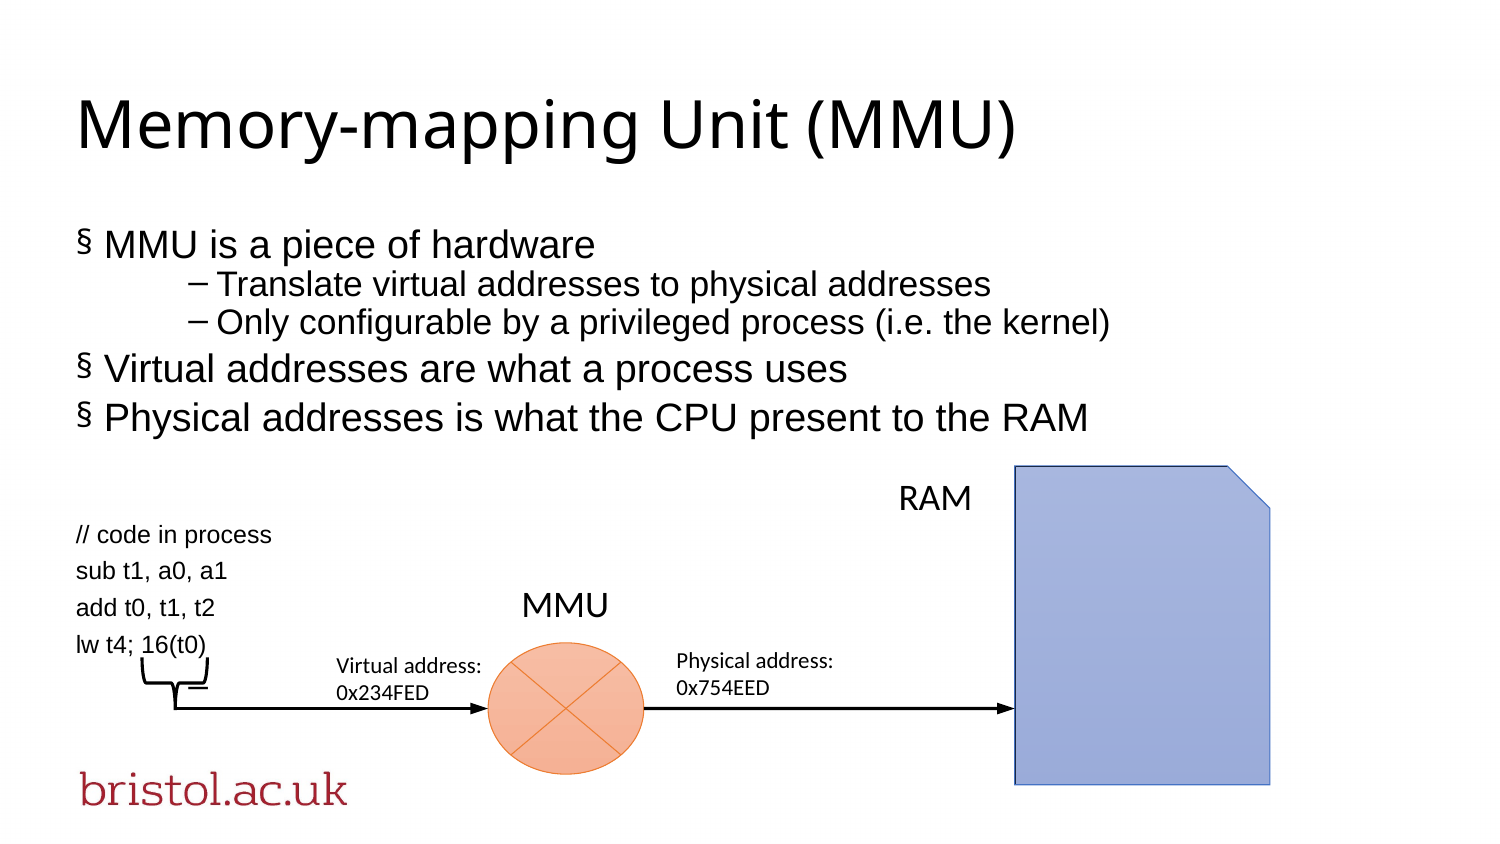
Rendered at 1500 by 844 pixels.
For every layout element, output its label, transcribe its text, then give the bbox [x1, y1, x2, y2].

text_box [488, 642, 644, 775]
text_box RAM [883, 465, 989, 527]
text_box [1014, 465, 1270, 785]
text_box Virtual address: 0x234FED [321, 642, 499, 714]
text_box MMU [506, 572, 626, 633]
list MMU is a piece of hardware Translate virtual addresses to physical addresses Only configurable by a privileged process (i.e. the kernel) Virtual addresses are what a process uses Physical addresses is what the CPU present to the RAM // code in process sub t1, a0, a1 add t0, t1, t2 lw t4; 16(t0) [60, 224, 1440, 699]
title Memory-mapping Unit (MMU) [60, 44, 1440, 209]
text_box Physical address: 0x754EED [661, 637, 851, 709]
